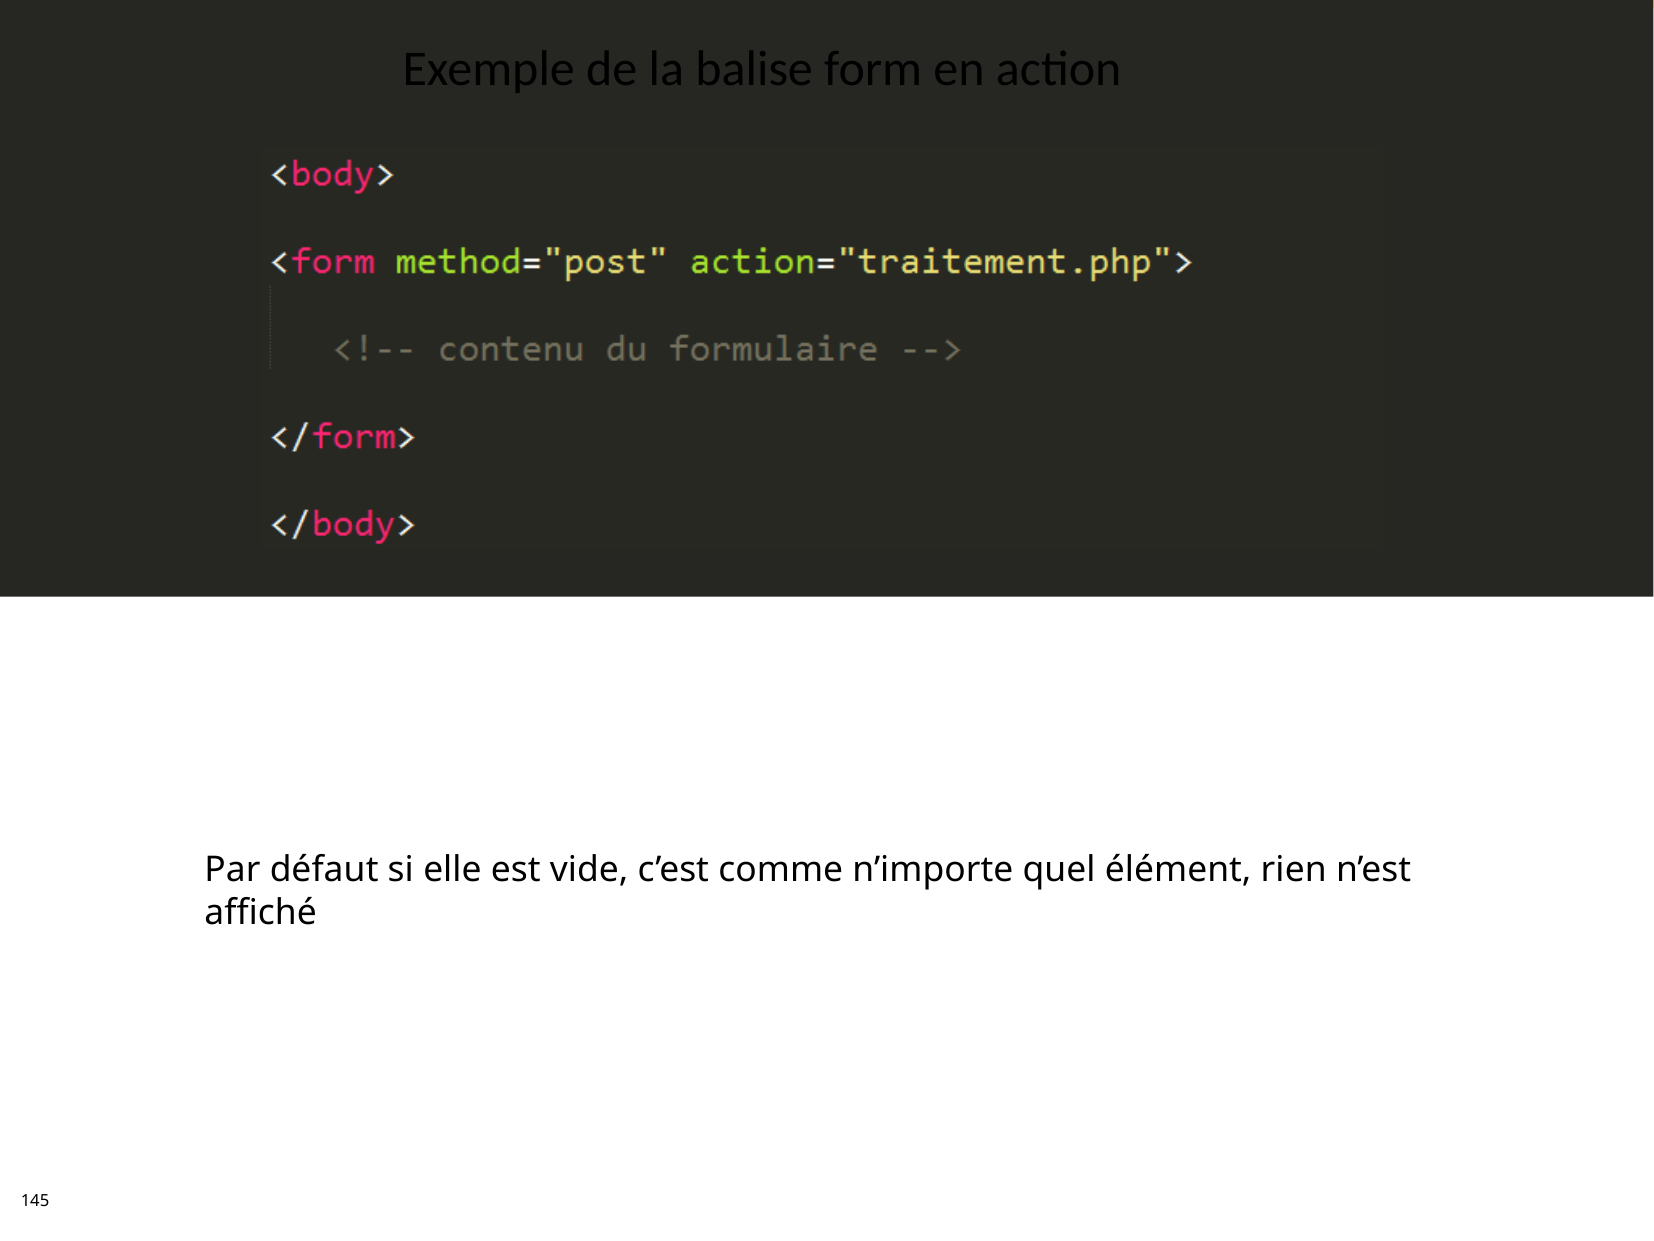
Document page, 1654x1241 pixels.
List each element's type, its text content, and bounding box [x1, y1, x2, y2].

title Exemple de la balise form en action [400, 33, 1253, 147]
text_box [0, 0, 1654, 597]
text_box Par défaut si elle est vide, c’est comme n’importe quel élément, rien n’est affiché [202, 844, 1467, 932]
picture [260, 147, 1383, 549]
text_box 145 [18, 1188, 51, 1211]
